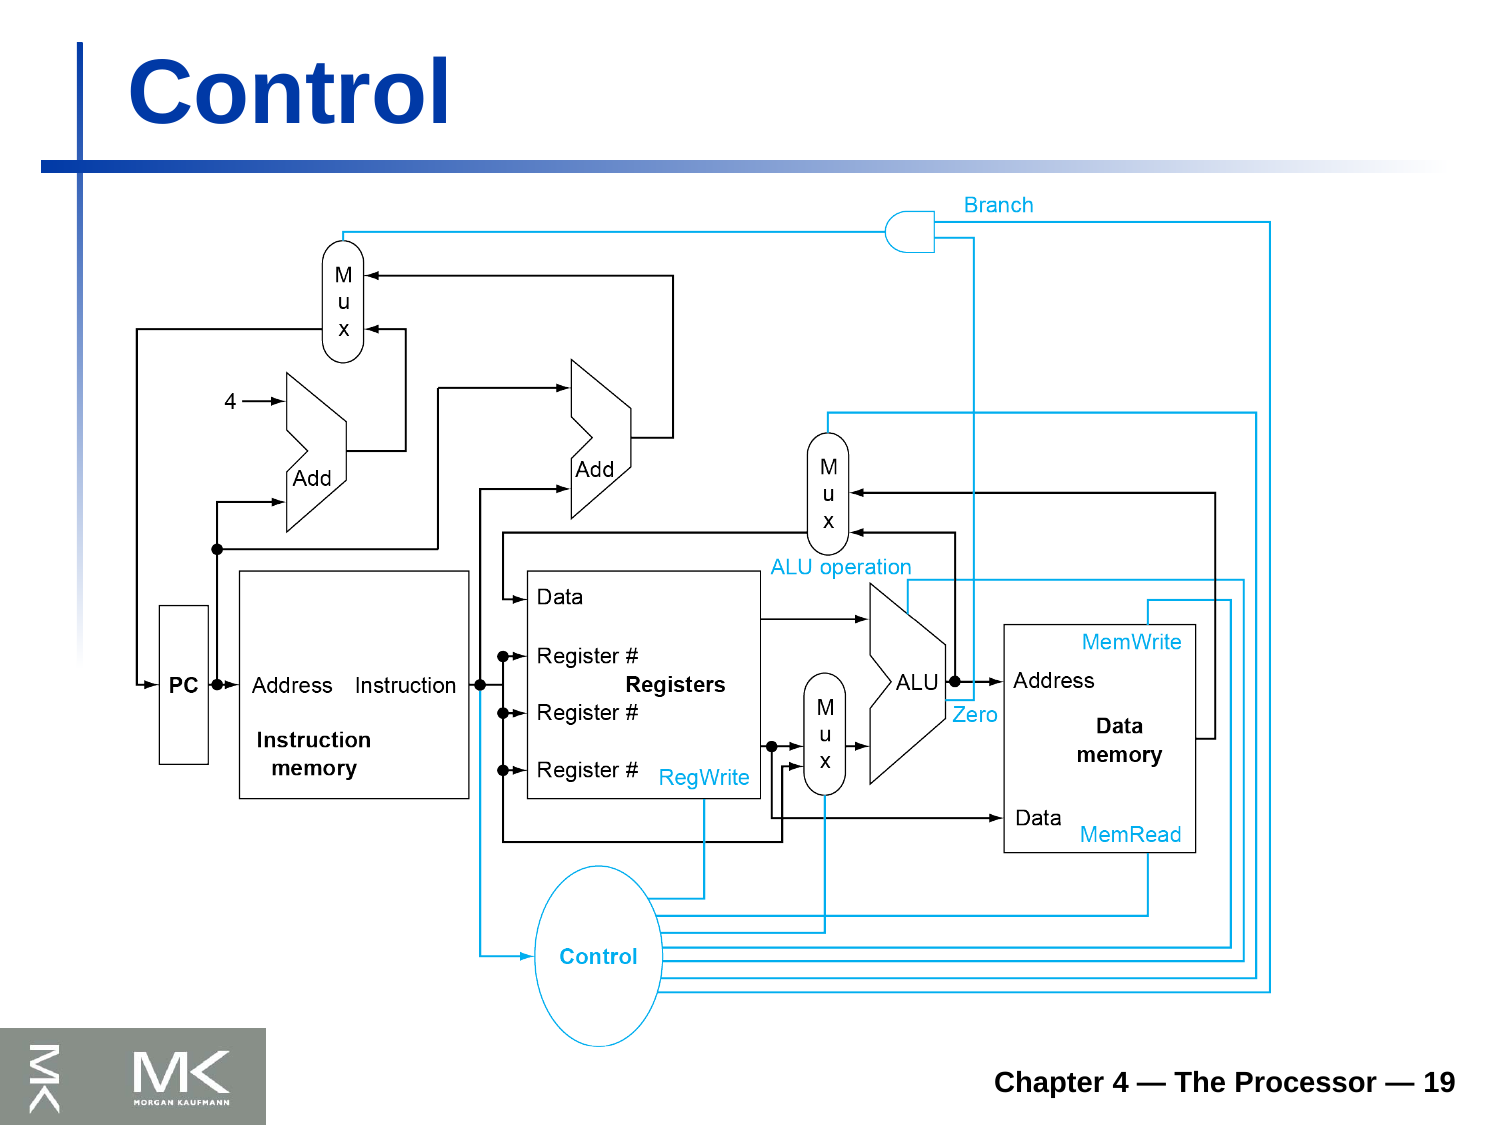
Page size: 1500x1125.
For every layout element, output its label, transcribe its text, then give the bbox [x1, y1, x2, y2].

text_box Chapter 4 — The Processor — <number> [277, 1046, 1471, 1106]
picture [0, 193, 1271, 1125]
title Control [112, 23, 1468, 149]
picture [611, 994, 1271, 1047]
